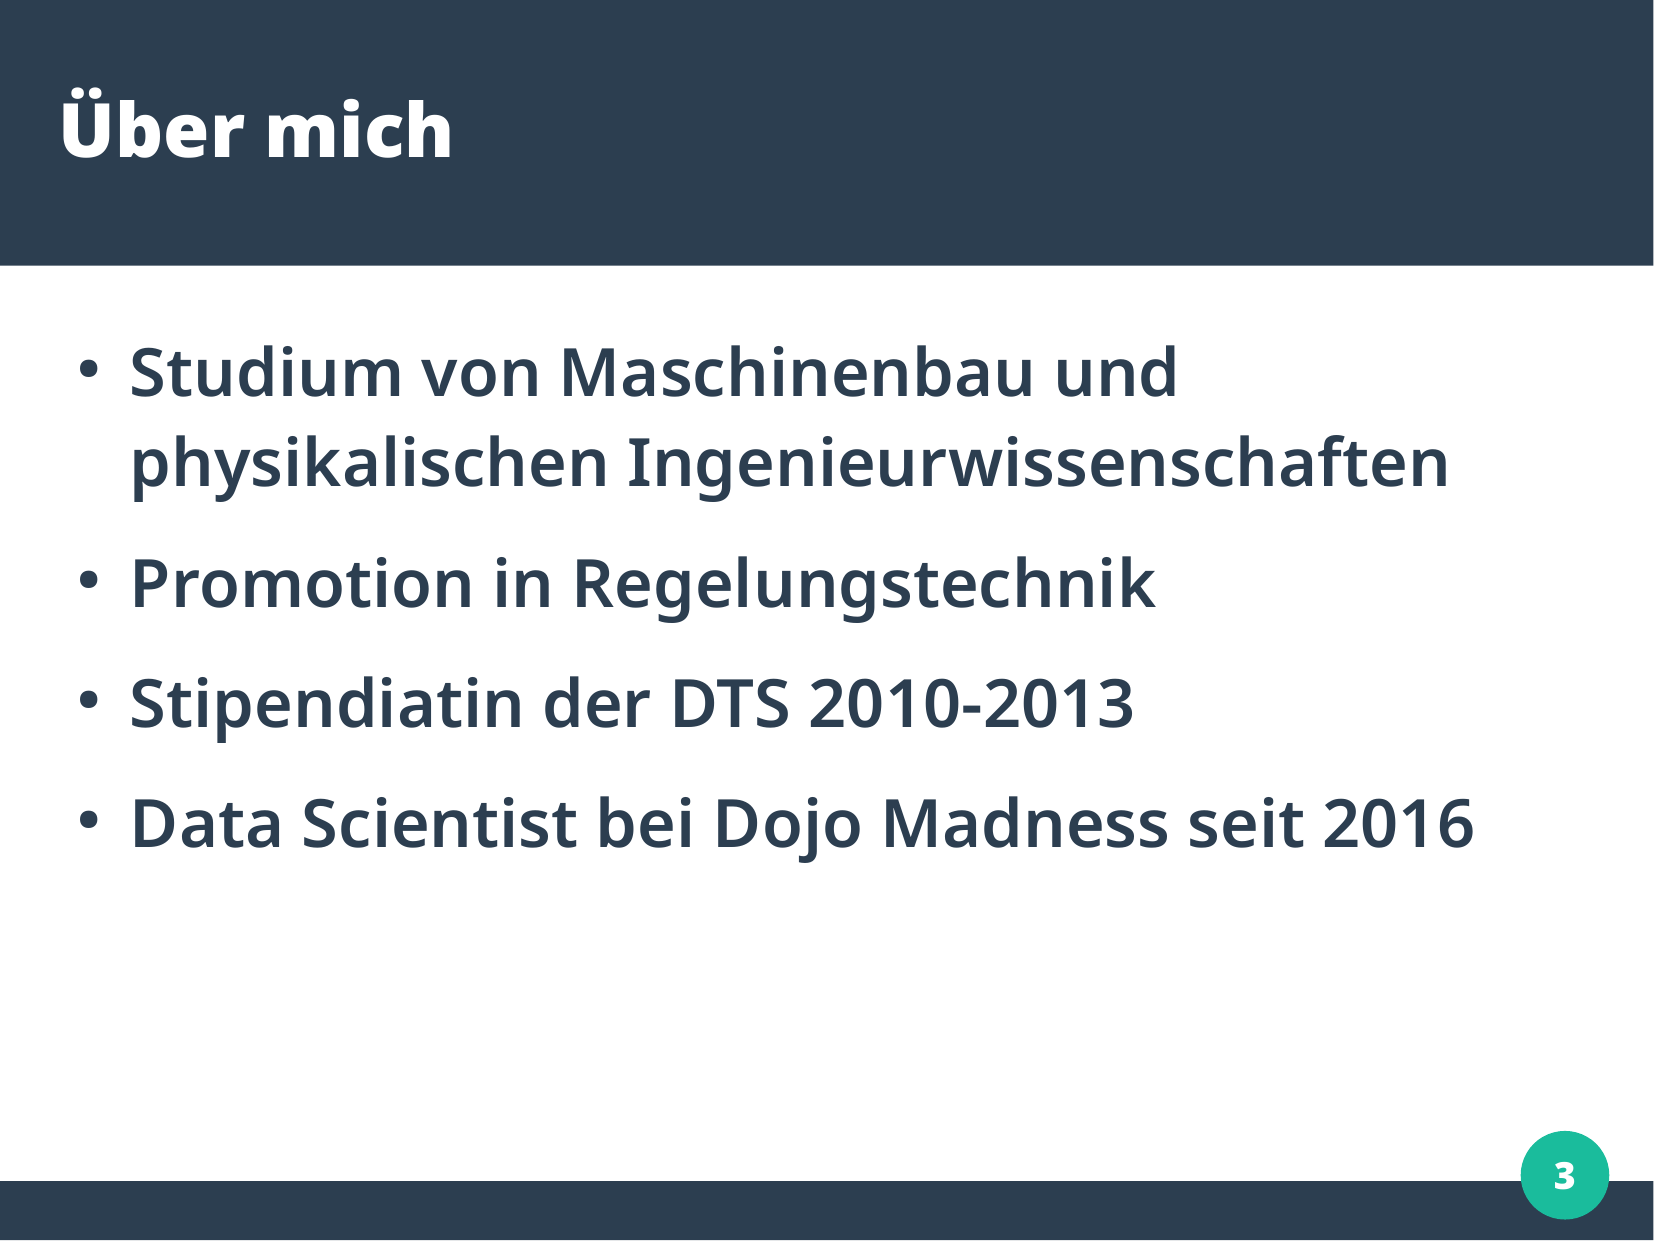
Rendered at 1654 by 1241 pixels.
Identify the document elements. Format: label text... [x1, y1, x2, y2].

list Studium von Maschinenbau und physikalischen Ingenieurwissenschaften Promotion in Regelungstechnik Stipendiatin der DTS 2010-2013 Data Scientist bei Dojo Madness seit 2016 [59, 324, 1595, 1152]
title Über mich [59, 49, 1595, 207]
